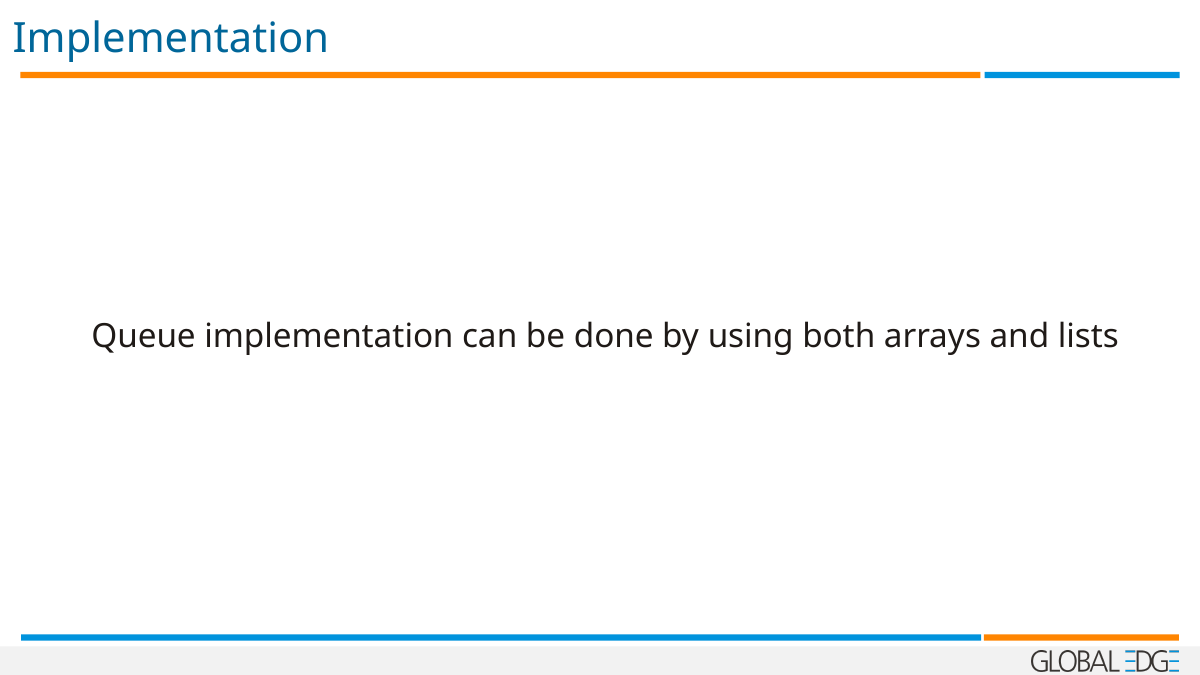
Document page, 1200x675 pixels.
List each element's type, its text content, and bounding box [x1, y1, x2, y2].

title Implementation [12, 9, 1088, 63]
picture [1031, 650, 1179, 672]
list Queue implementation can be done by using both arrays and lists [20, 87, 1179, 628]
